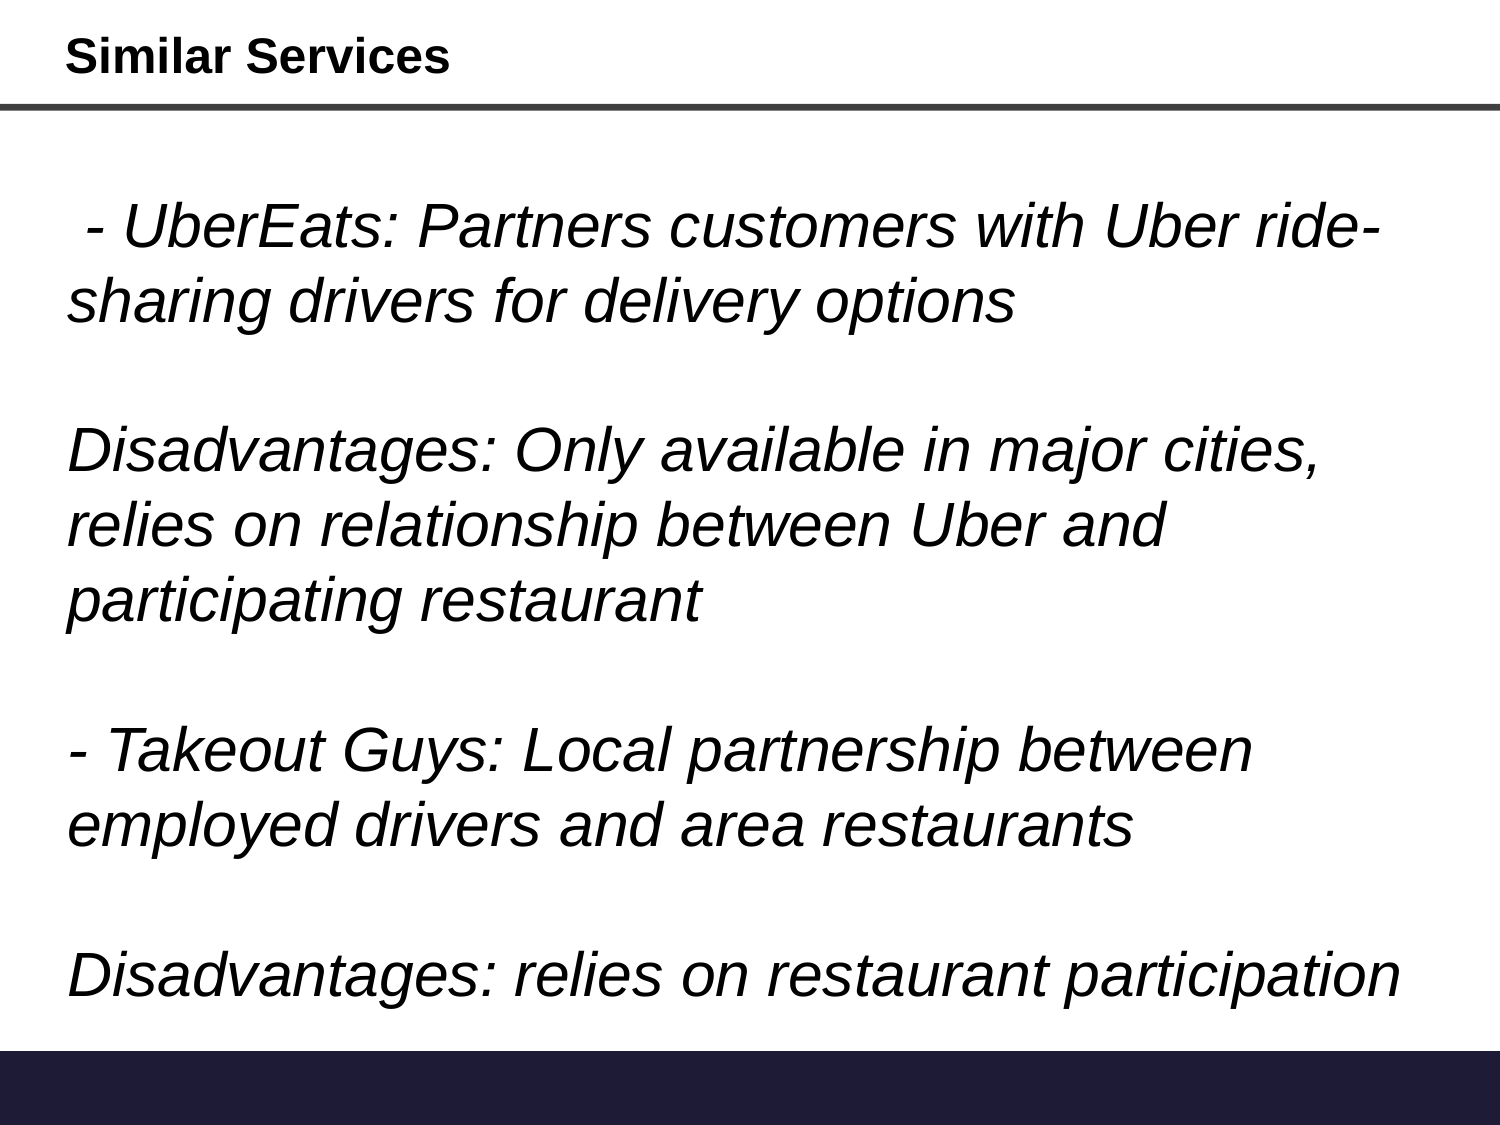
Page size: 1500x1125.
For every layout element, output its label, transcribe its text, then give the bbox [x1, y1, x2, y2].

text_box - UberEats: Partners customers with Uber ride-sharing drivers for delivery options Disadvantages: Only available in major cities, relies on relationship between Uber and participating restaurant - Takeout Guys: Local partnership between employed drivers and area restaurants Disadvantages: relies on restaurant participation [52, 177, 1421, 1125]
text_box Similar Services [49, 16, 1163, 91]
